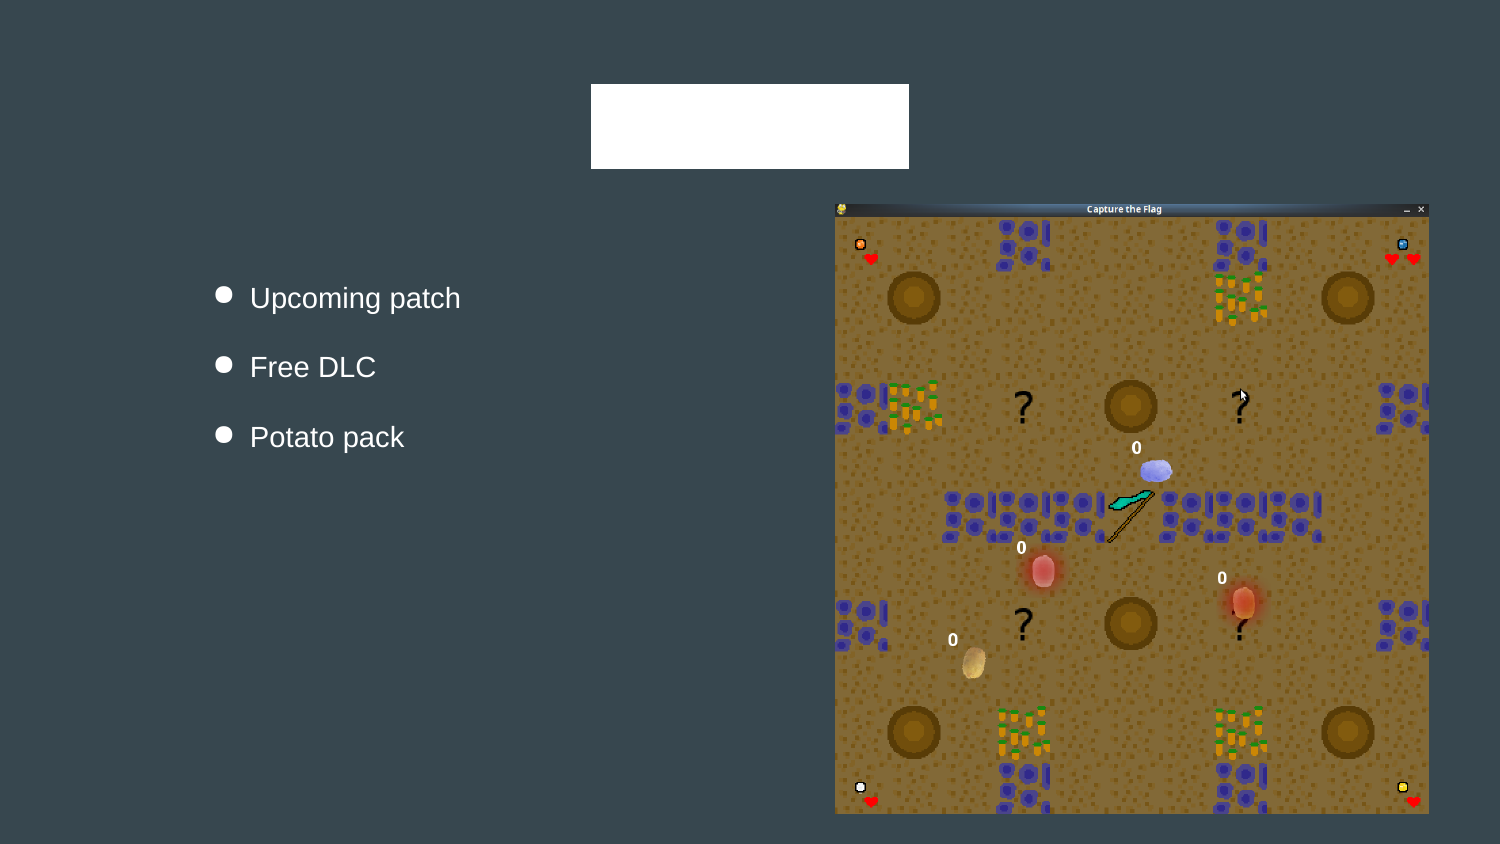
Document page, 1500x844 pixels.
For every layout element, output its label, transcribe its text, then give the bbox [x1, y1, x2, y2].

text_box Upcoming patch Free DLC Potato pack [160, 263, 726, 776]
title The Future [51, 72, 1449, 167]
picture [835, 204, 1429, 814]
